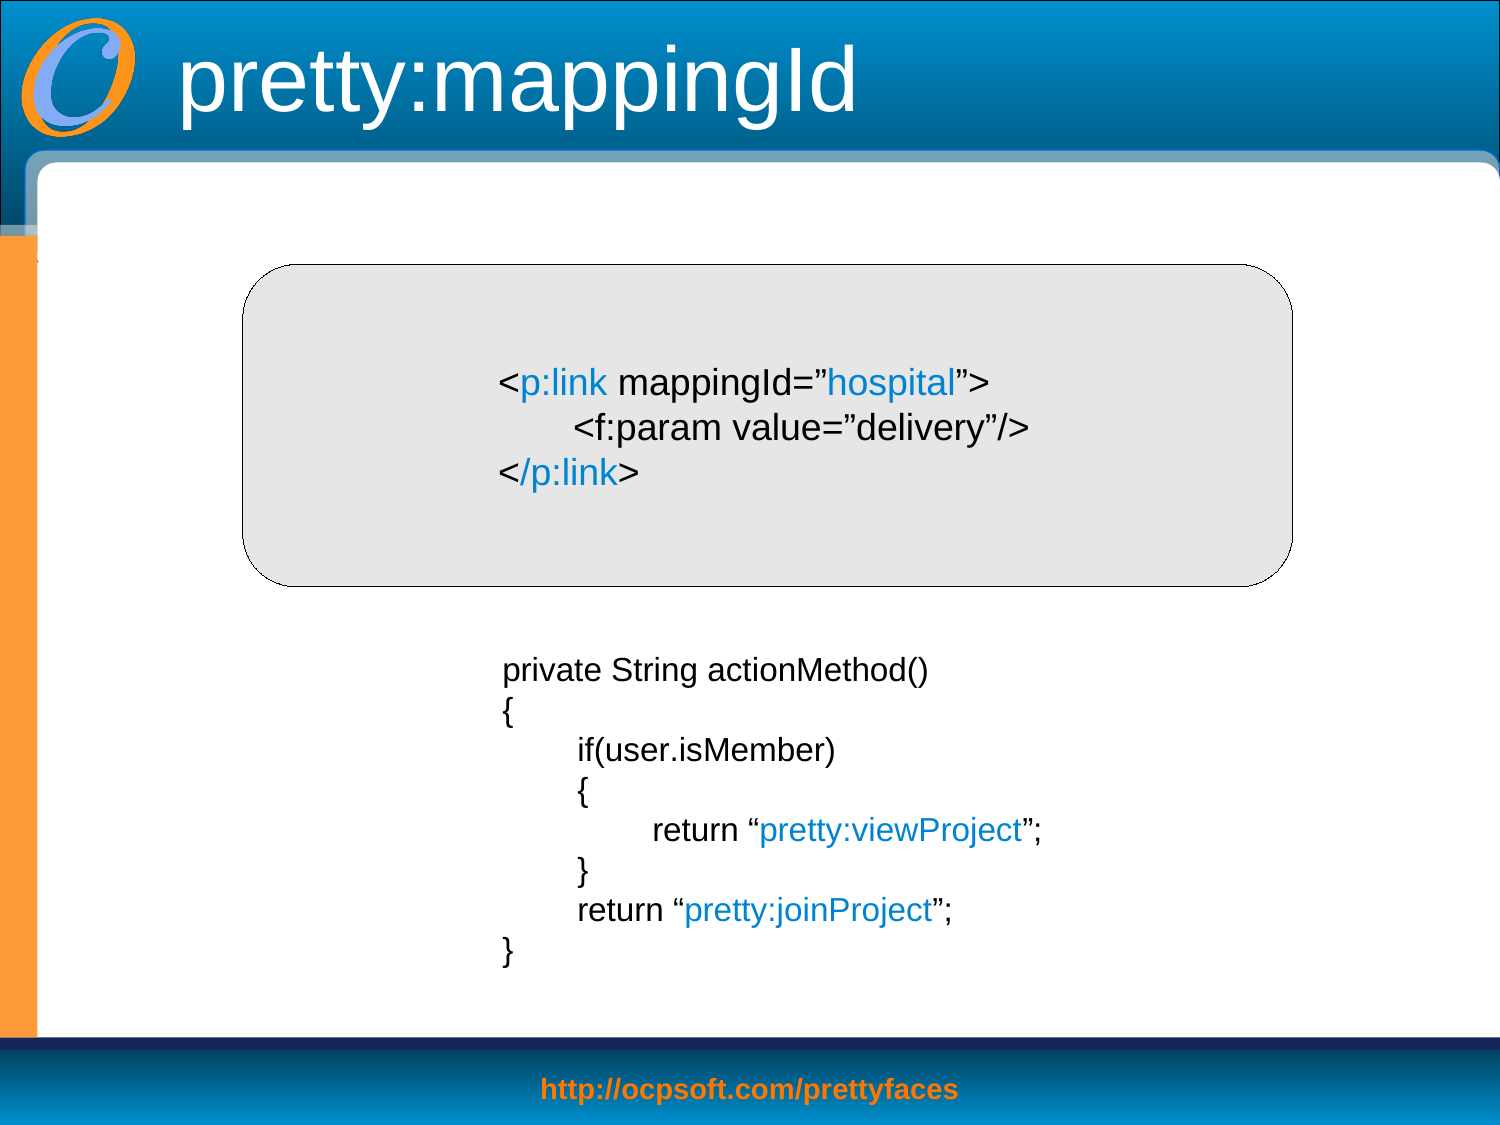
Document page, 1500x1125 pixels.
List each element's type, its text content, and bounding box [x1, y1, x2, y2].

picture [22, 19, 135, 136]
text_box private String actionMethod() { if(user.isMember) { return “pretty:viewProject”; } return “pretty:joinProject”; } [487, 640, 1088, 976]
text_box <p:link mappingId=”hospital”> <f:param value=”delivery”/> </p:link> [242, 264, 1293, 587]
title pretty:mappingId [162, 11, 1463, 138]
